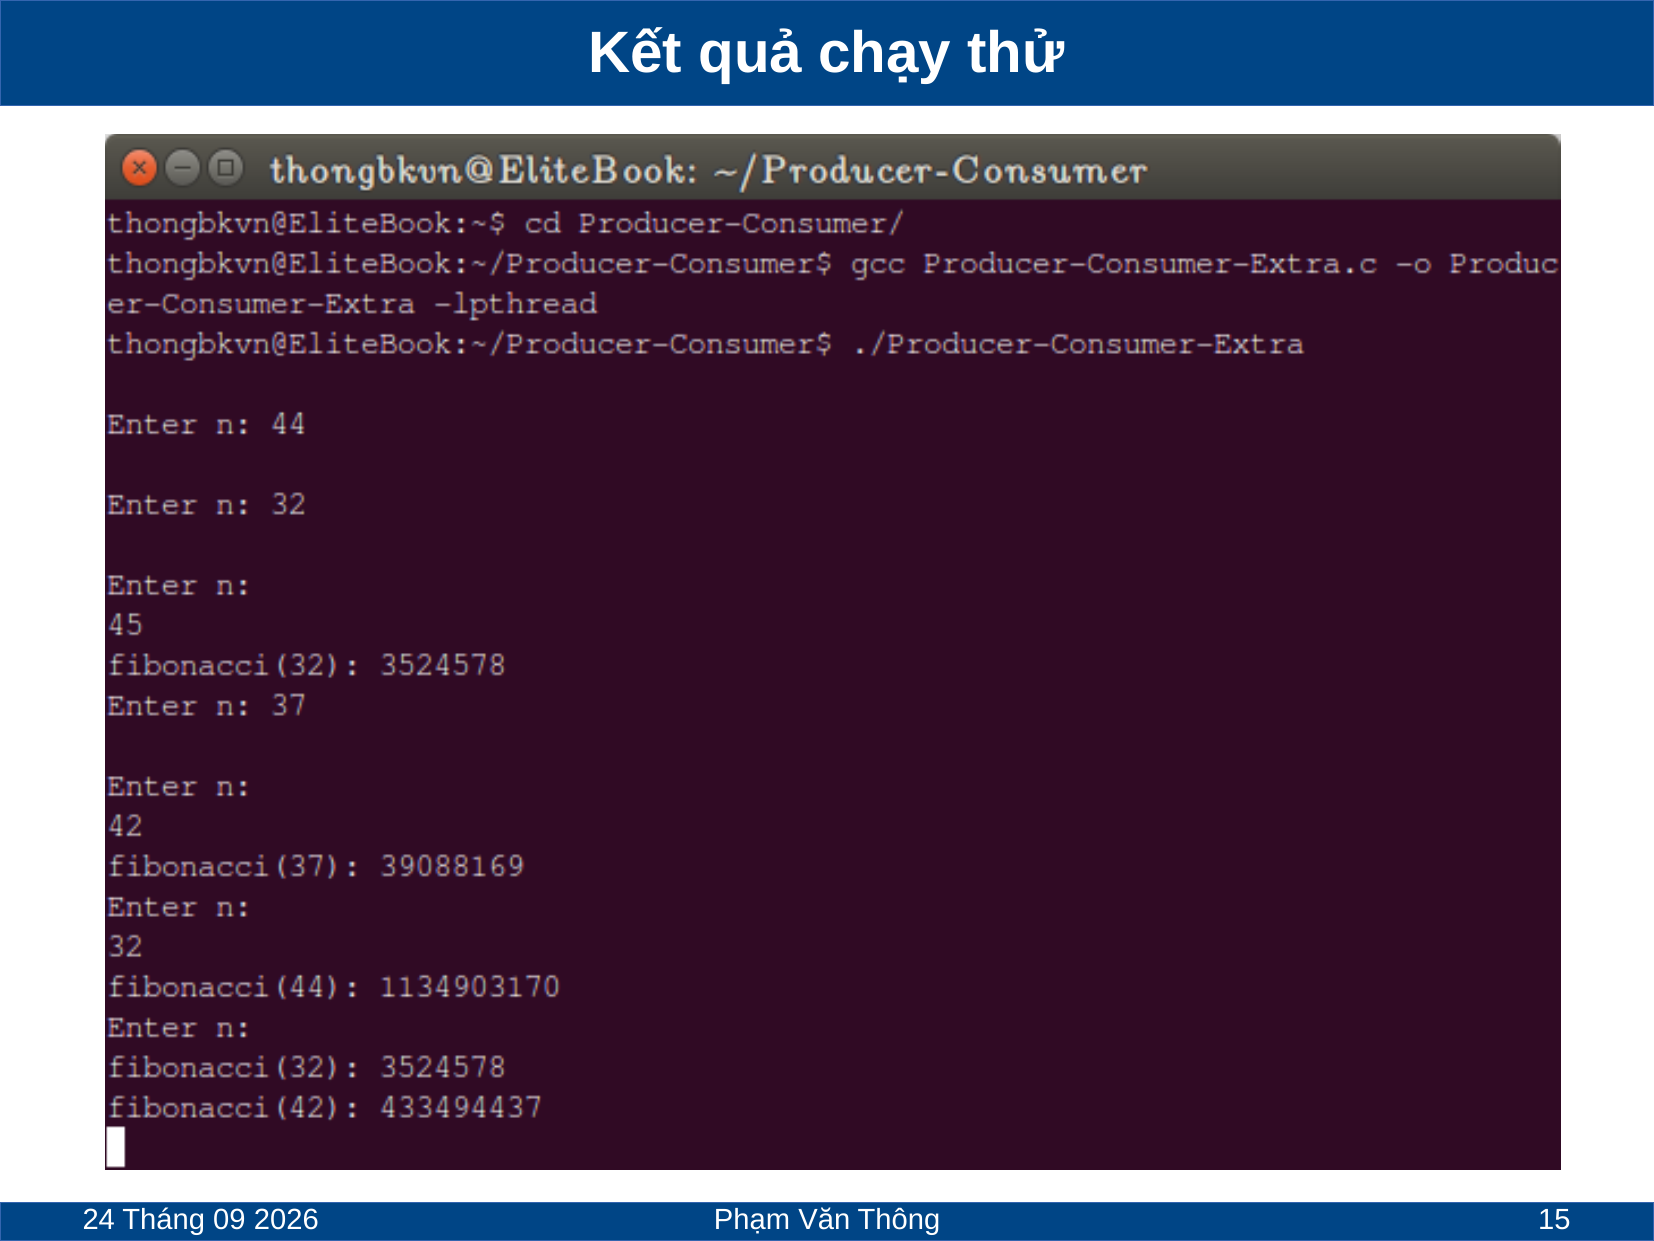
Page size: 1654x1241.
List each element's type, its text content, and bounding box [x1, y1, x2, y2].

picture [105, 134, 1561, 1171]
title Kết quả chạy thử [0, 0, 1654, 106]
